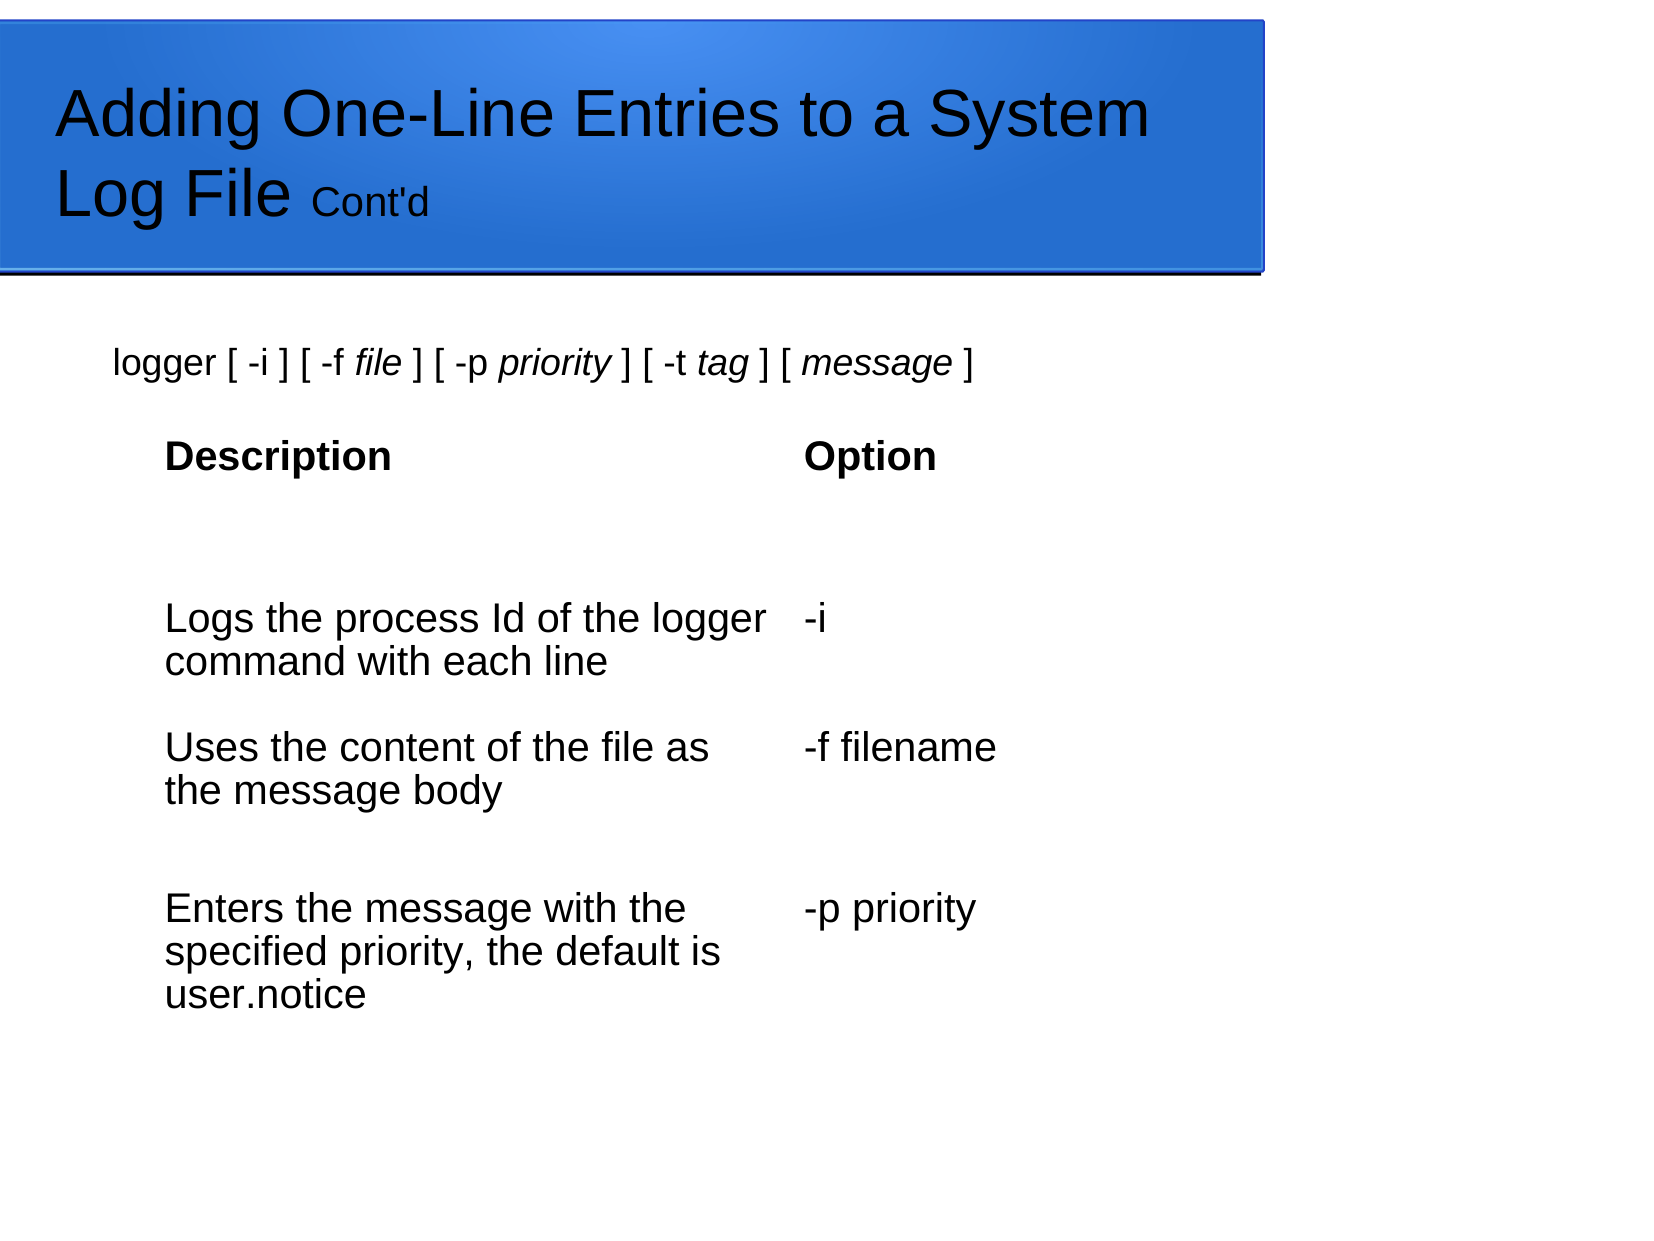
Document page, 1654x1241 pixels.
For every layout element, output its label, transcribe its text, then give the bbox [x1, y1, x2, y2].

table_cell -f filename [790, 717, 1428, 878]
table_cell Logs the process Id of the logger command with each line [151, 588, 789, 716]
table_cell Uses the content of the file as the message body [151, 717, 789, 878]
title Adding One-Line Entries to a System Log File Cont'd [40, 30, 1516, 238]
table_cell -p priority [790, 879, 1428, 1040]
table_header Description [151, 427, 789, 587]
table_cell Enters the message with the specified priority, the default is user.notice [151, 879, 789, 1040]
table_header Option [790, 427, 1428, 587]
table_cell -i [790, 588, 1428, 716]
list logger [ -i ] [ -f file ] [ -p priority ] [ -t tag ] [ message ] [96, 330, 1571, 1061]
